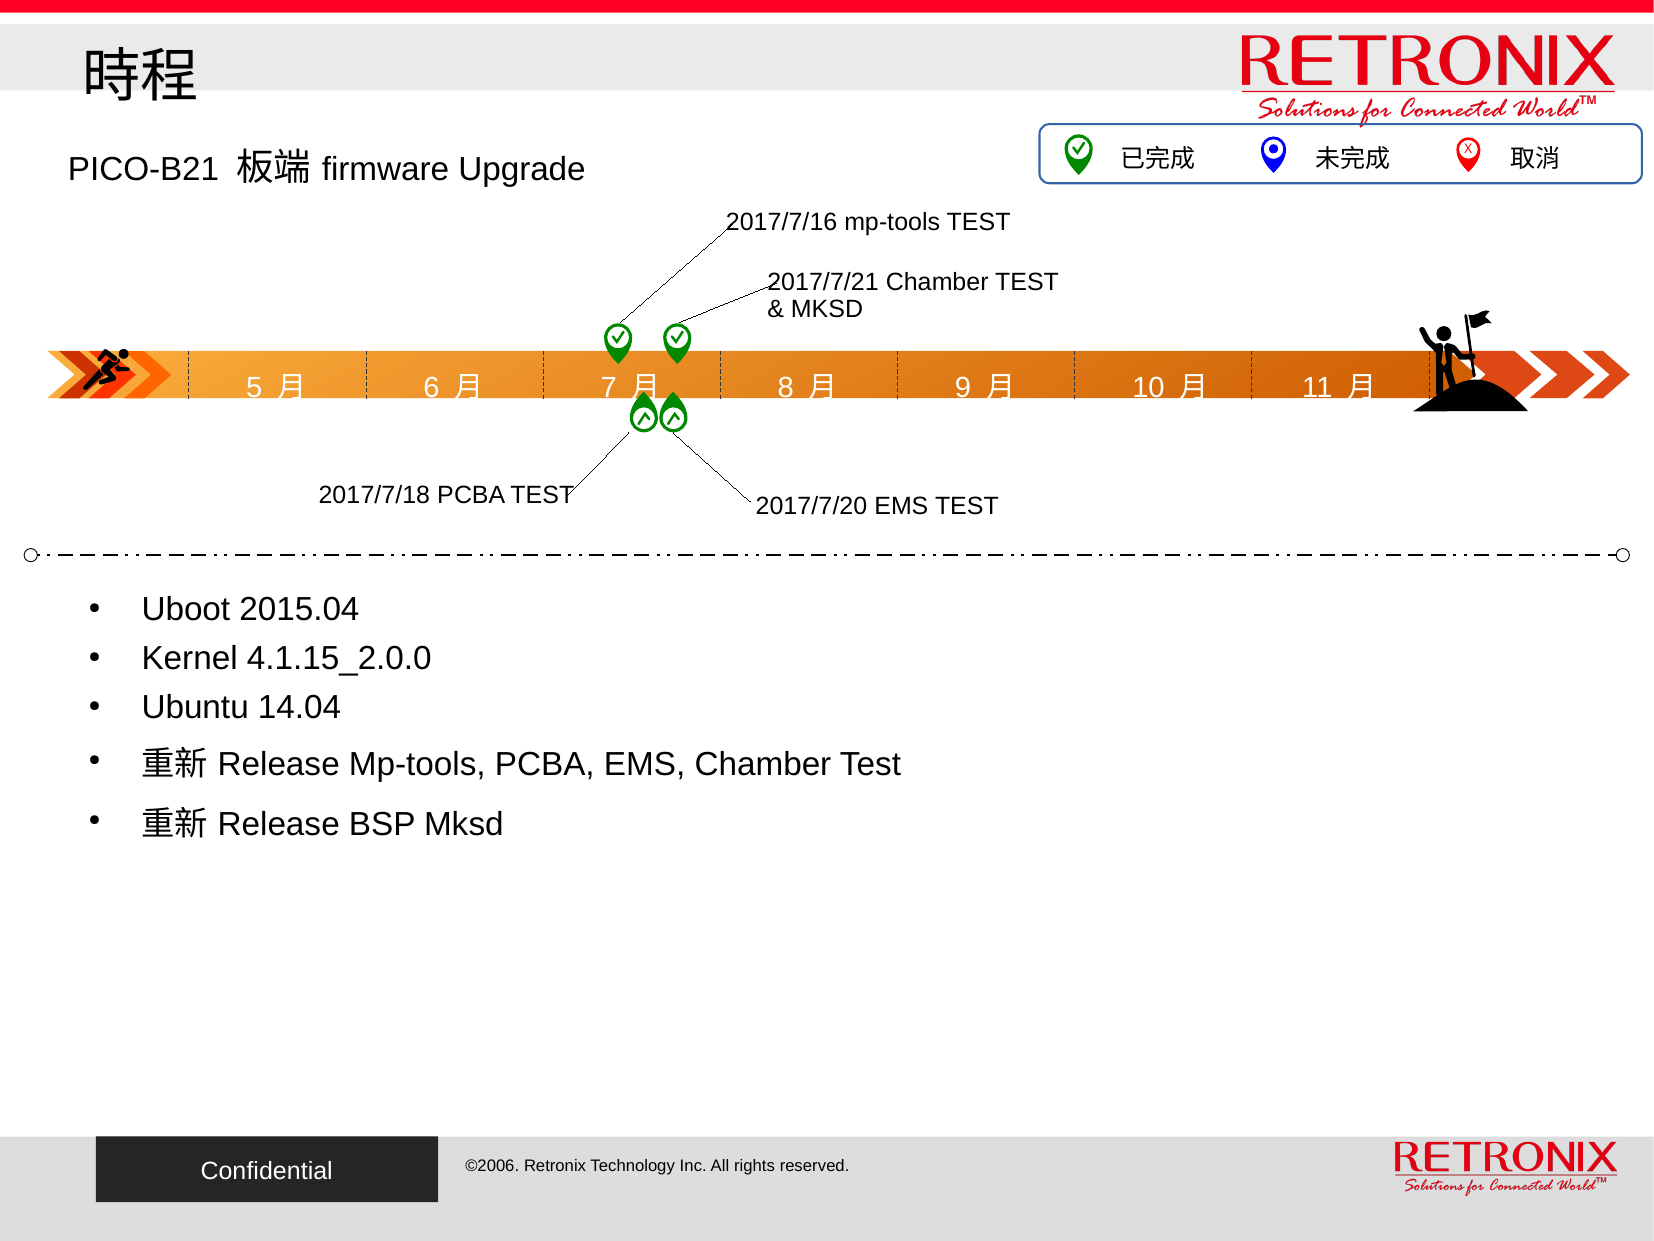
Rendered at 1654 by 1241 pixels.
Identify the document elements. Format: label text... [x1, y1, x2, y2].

picture [603, 323, 634, 365]
text_box 7 月 [585, 356, 676, 411]
picture [1235, 31, 1621, 123]
picture [1455, 137, 1482, 173]
text_box 已完成 [1106, 130, 1211, 179]
picture [628, 391, 689, 433]
text_box PICO-B21 板端firmware Upgrade [53, 129, 601, 194]
text_box 未完成 [1300, 130, 1406, 179]
text_box 2017/7/20 EMS TEST [740, 484, 1046, 537]
text_box 10 月 [1117, 356, 1229, 411]
picture [1063, 134, 1094, 176]
text_box 取消 [1495, 130, 1576, 179]
picture [1235, 126, 1621, 130]
text_box 2017/7/16 mp-tools TEST [711, 200, 1040, 266]
text_box 11 月 [1287, 356, 1394, 411]
picture [1260, 136, 1287, 174]
text_box 2017/7/21 Chamber TEST & MKSD [752, 259, 1081, 332]
text_box [1530, 364, 1542, 385]
text_box 9 月 [940, 356, 1031, 411]
text_box [1582, 350, 1630, 399]
list Uboot 2015.04 Kernel 4.1.15_2.0.0 Ubuntu 14.04 重新Release Mp-tools, PCBA, EMS, Chamber Test 重新Release BSP Mksd [70, 590, 1583, 1087]
picture [1391, 1139, 1621, 1198]
picture [1411, 301, 1530, 420]
picture [82, 348, 131, 391]
picture [662, 323, 693, 365]
text_box 2017/7/18 PCBA TEST [303, 473, 609, 526]
text_box 8 月 [762, 356, 853, 411]
text_box 6 月 [408, 356, 499, 411]
title 時程 [82, 23, 1205, 119]
text_box [634, 350, 662, 356]
text_box [676, 350, 1411, 399]
text_box [47, 350, 603, 399]
text_box [1530, 350, 1595, 399]
text_box 5 月 [231, 356, 322, 411]
